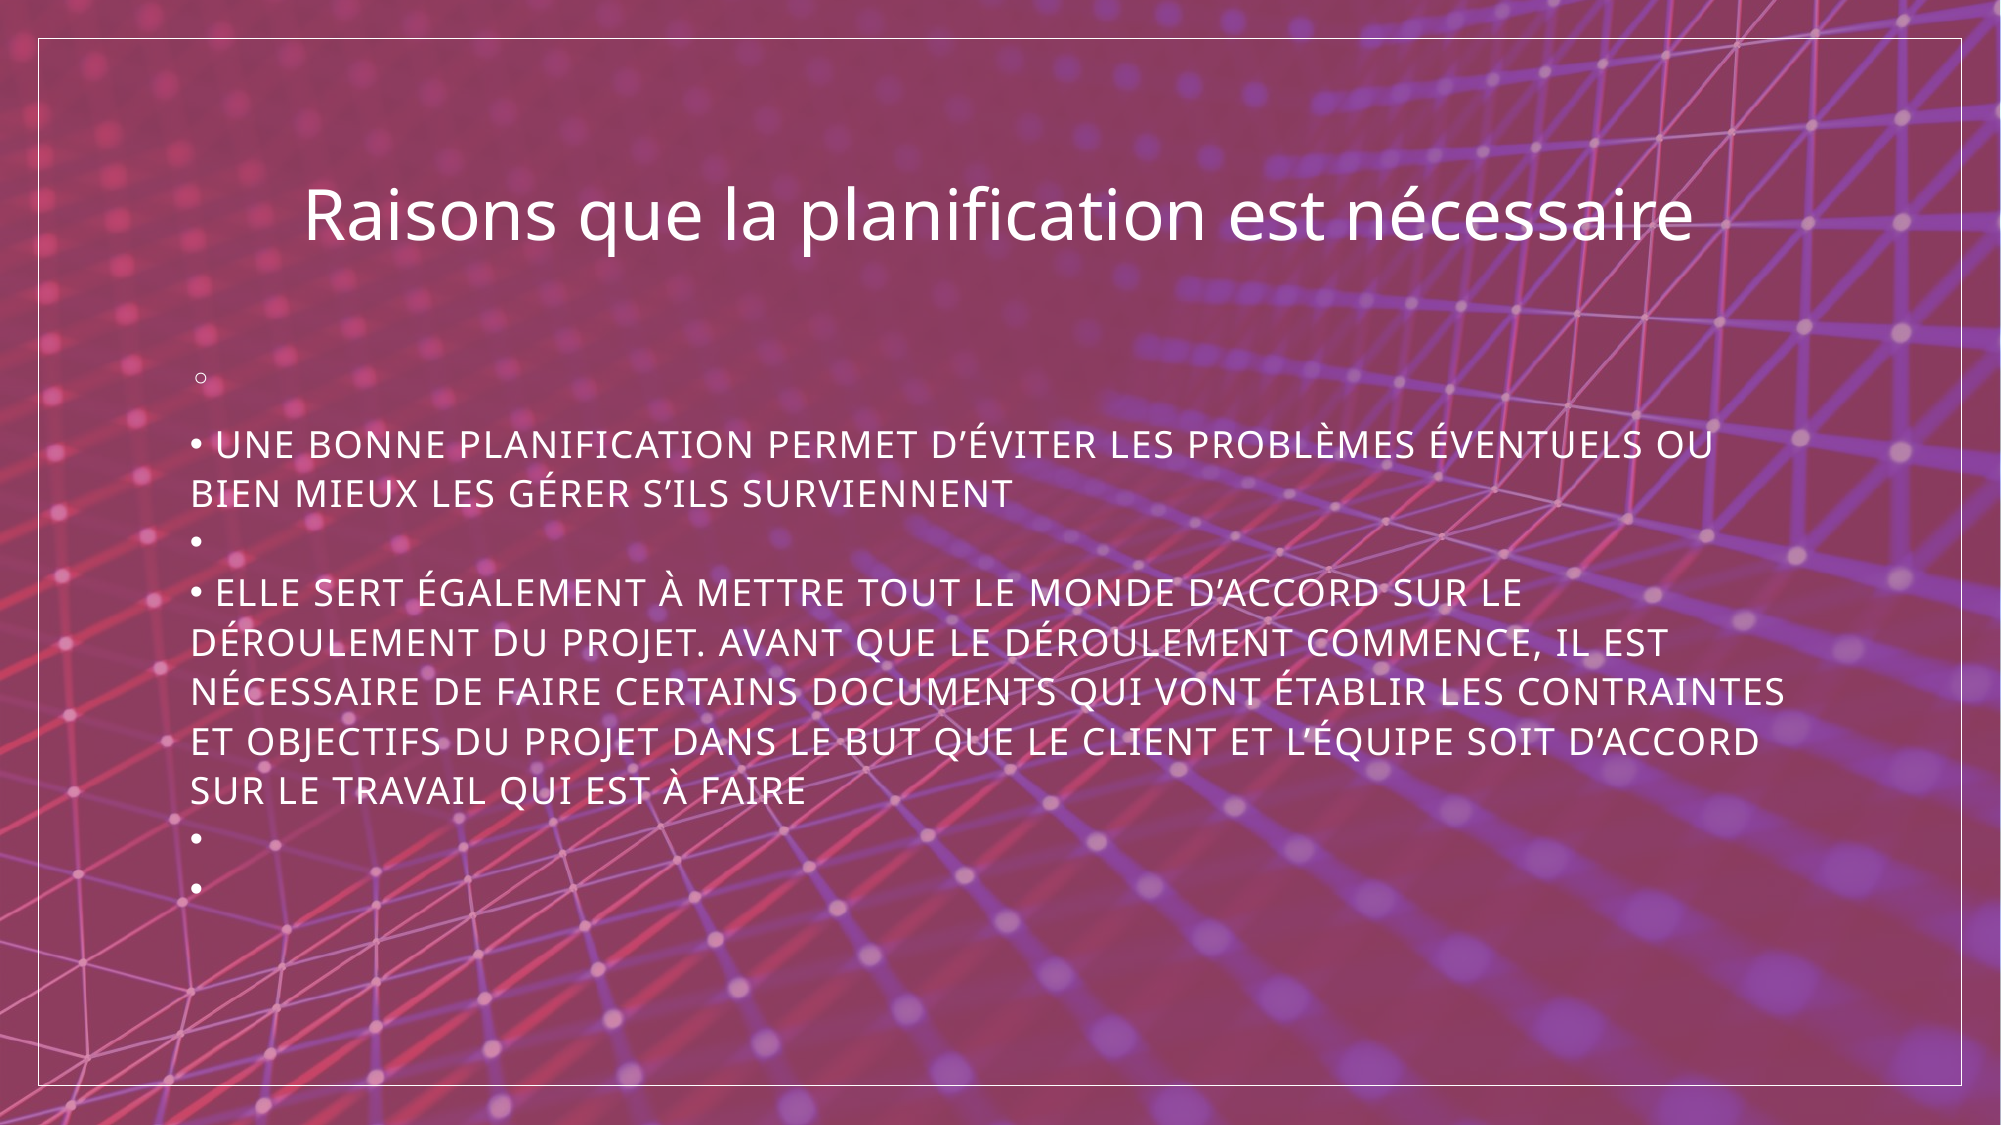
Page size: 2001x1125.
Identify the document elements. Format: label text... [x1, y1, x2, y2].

subtitle Une bonne planification permet d’éviter les problèmes éventuels ou bien mieux les gérer s’ils surviennent Elle sert également à mettre tout le monde d’accord sur le déroulement du projet. Avant que le déroulement commence, il est nécessaire de faire certains documents qui vont établir les contraintes et objectifs du projet dans le but que le client et l’équipe soit d’accord sur le travail qui est à faire [174, 345, 1825, 977]
picture [0, 0, 2000, 1125]
title Raisons que la planification est nécessaire [174, 105, 1825, 331]
